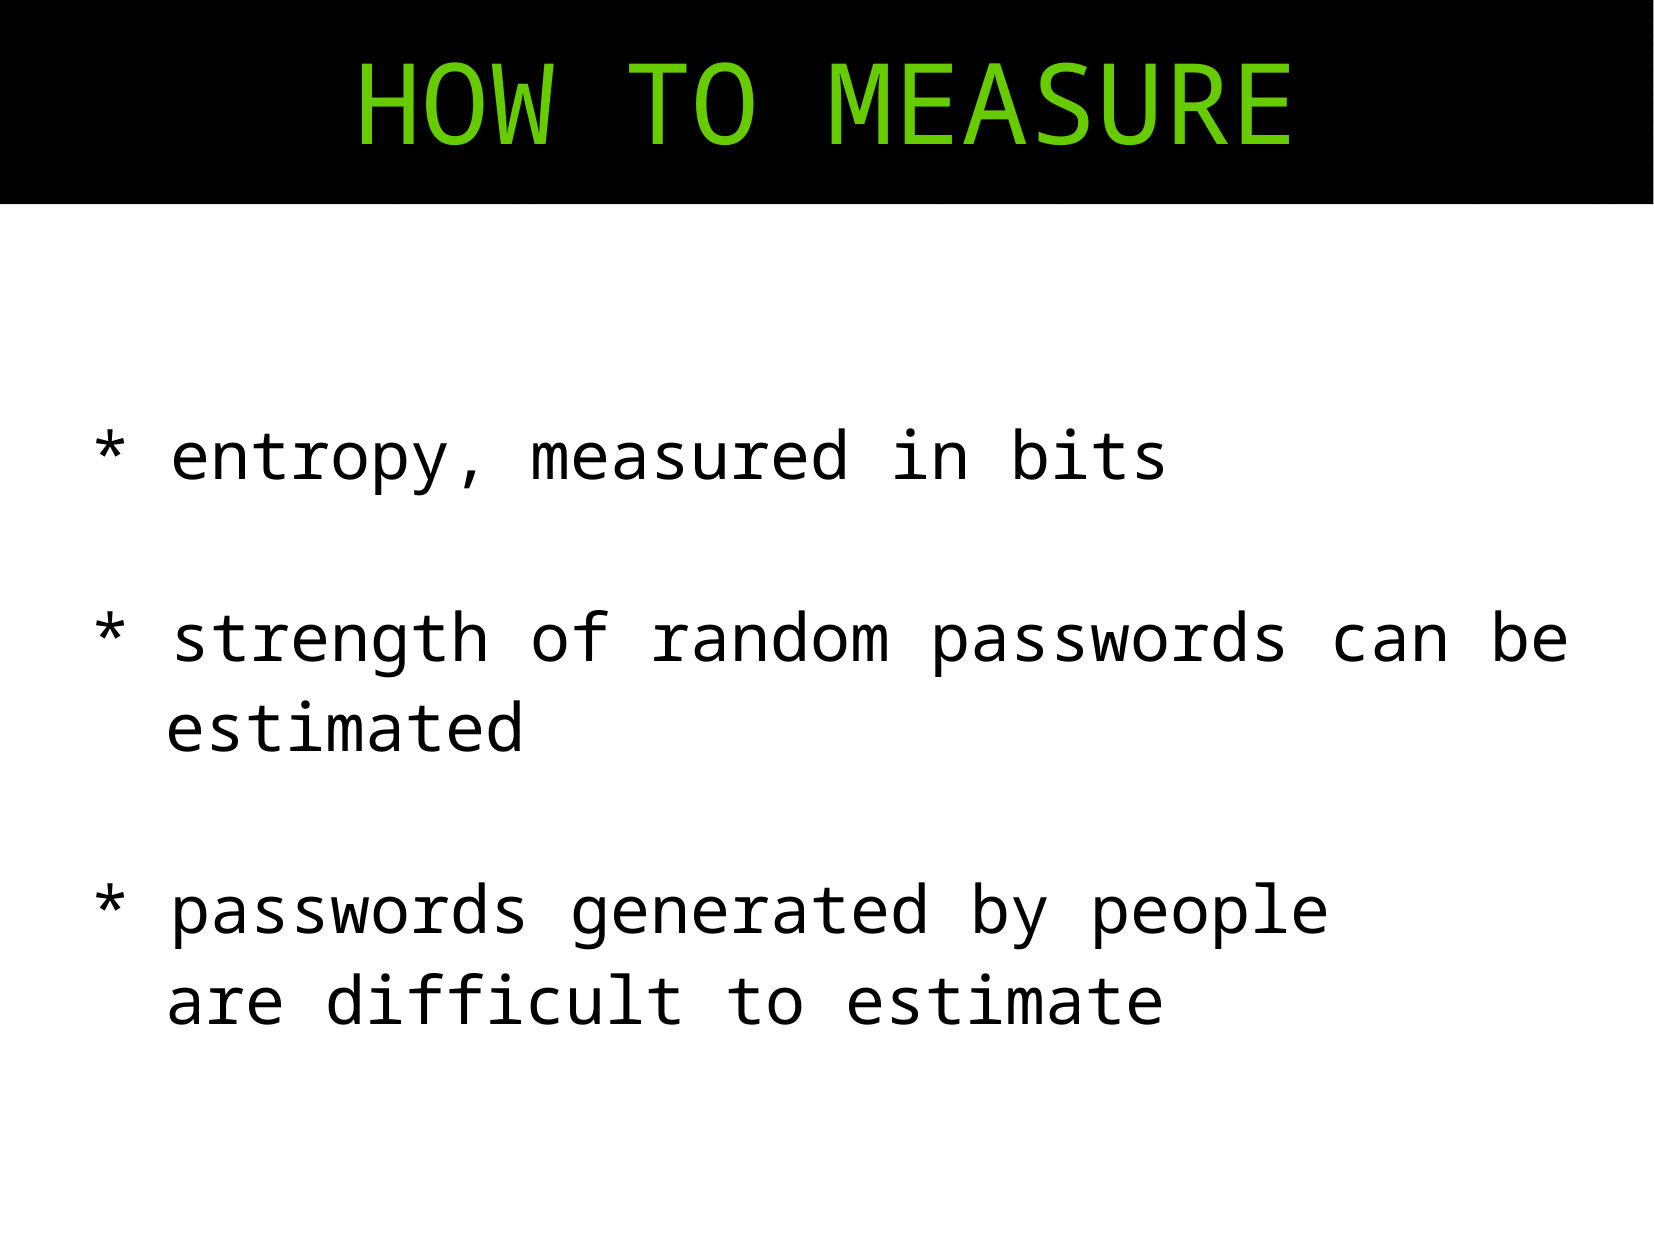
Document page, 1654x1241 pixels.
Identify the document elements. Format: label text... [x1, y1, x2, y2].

subtitle * entropy, measured in bits * strength of random passwords can be estimated * passwords generated by people are difficult to estimate [90, 305, 1621, 1146]
title HOW TO MEASURE [0, 0, 1654, 205]
